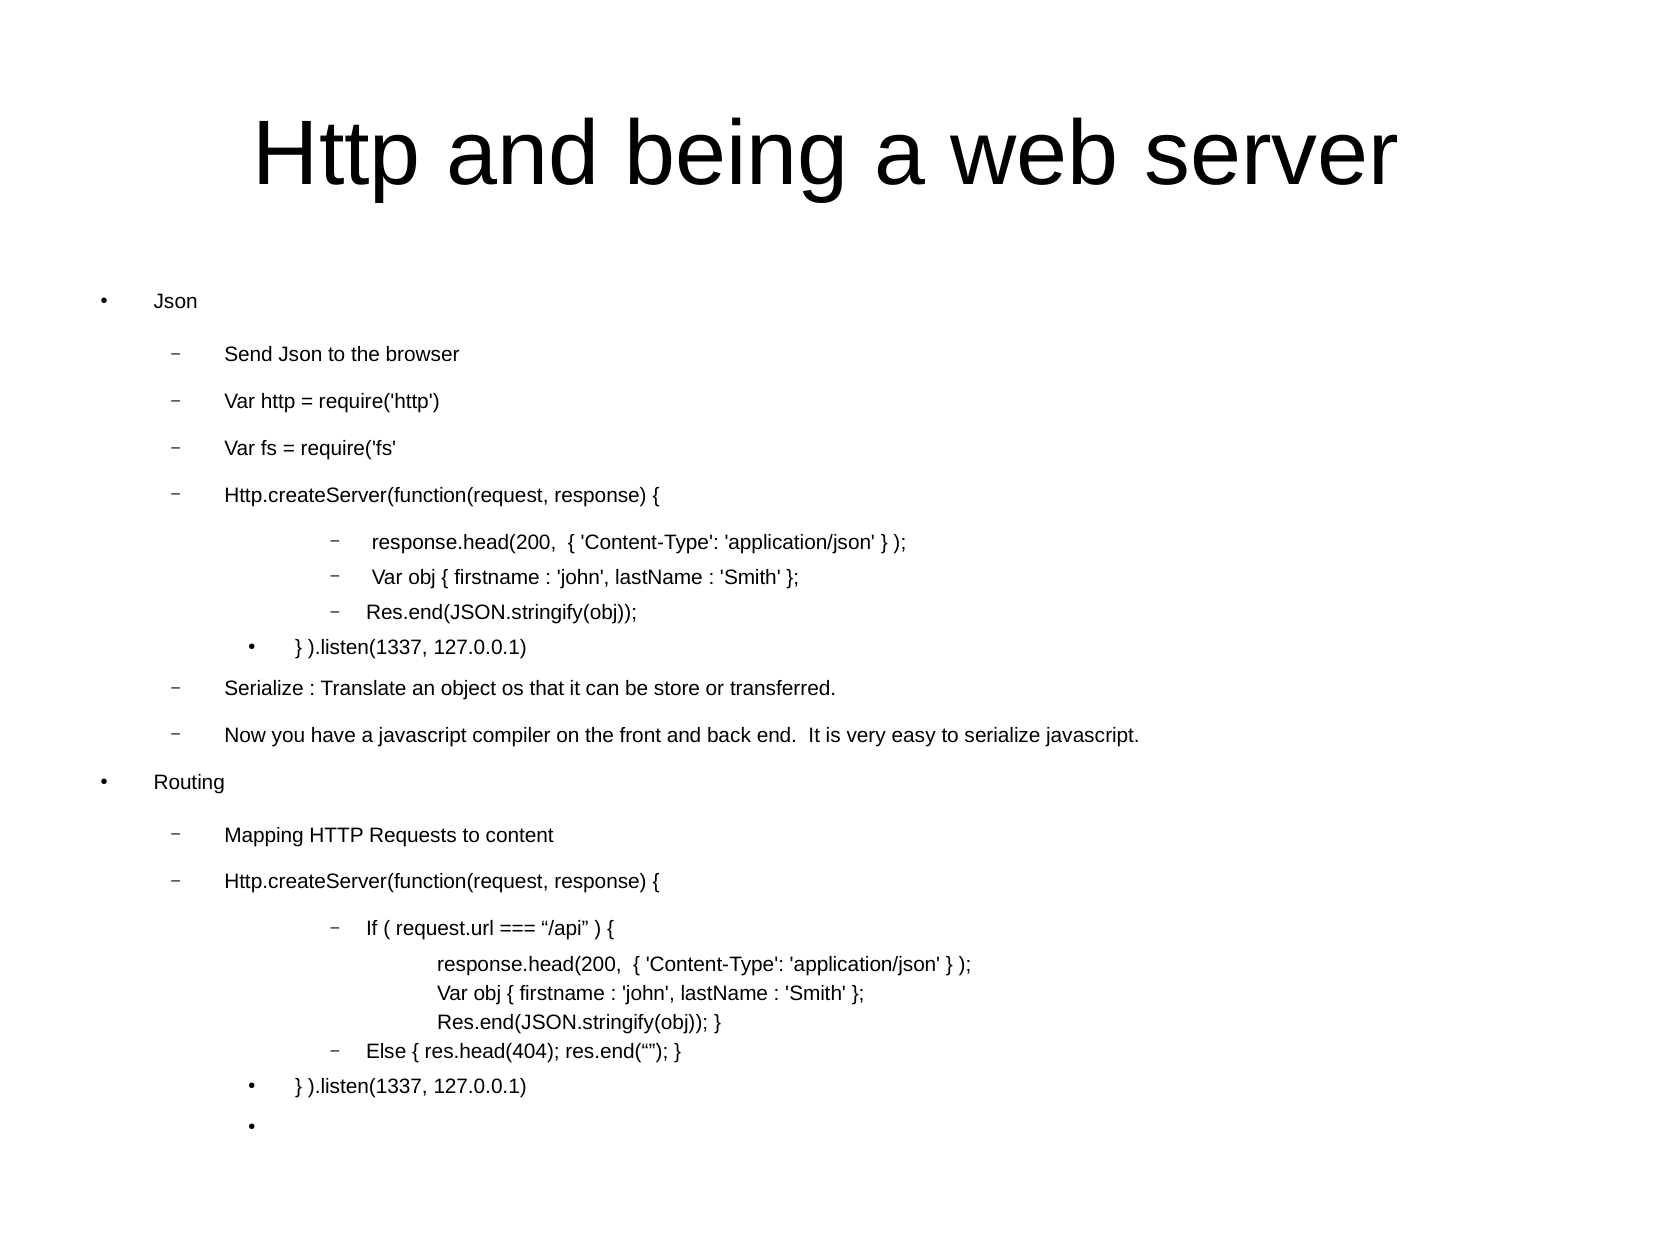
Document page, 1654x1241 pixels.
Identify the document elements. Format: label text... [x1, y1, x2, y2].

list Json Send Json to the browser Var http = require('http') Var fs = require('fs' Http.createServer(function(request, response) { response.head(200, { 'Content-Type': 'application/json' } ); Var obj { firstname : 'john', lastName : 'Smith' }; Res.end(JSON.stringify(obj)); } ).listen(1337, 127.0.0.1) Serialize : Translate an object os that it can be store or transferred. Now you have a javascript compiler on the front and back end. It is very easy to serialize javascript. Routing Mapping HTTP Requests to content Http.createServer(function(request, response) { If ( request.url === “/api” ) { response.head(200, { 'Content-Type': 'application/json' } ); Var obj { firstname : 'john', lastName : 'Smith' }; Res.end(JSON.stringify(obj)); } Else { res.head(404); res.end(“”); } } ).listen(1337, 127.0.0.1) [82, 290, 1571, 1171]
title Http and being a web server [82, 49, 1571, 257]
